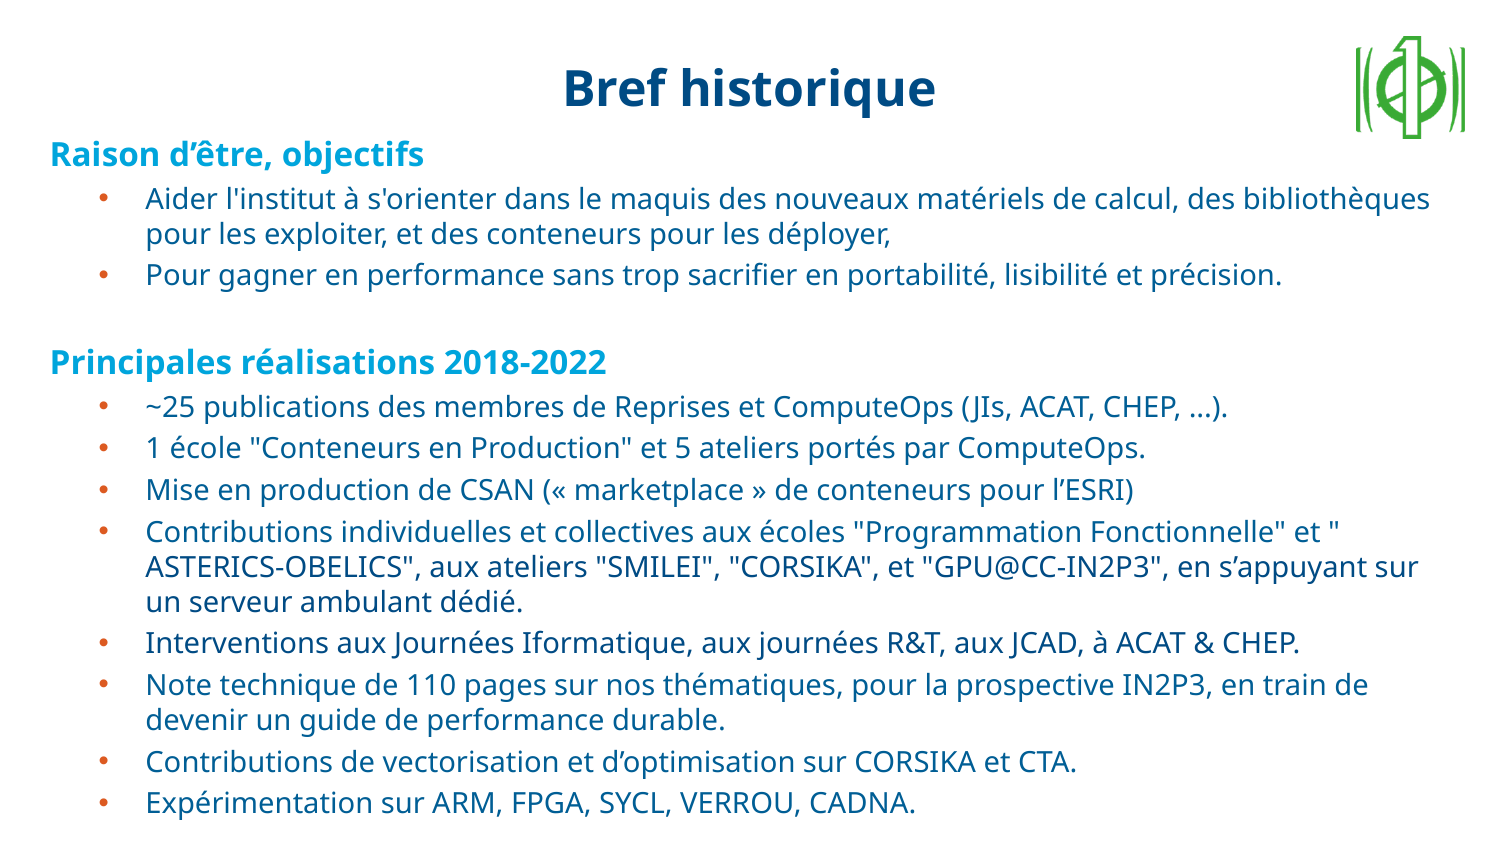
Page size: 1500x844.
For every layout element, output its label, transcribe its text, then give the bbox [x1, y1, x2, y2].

picture [1356, 36, 1465, 140]
text_box Bref historique [34, 35, 1465, 126]
text_box Raison d’être, objectifs Aider l'institut à s'orienter dans le maquis des nouveaux matériels de calcul, des bibliothèques pour les exploiter, et des conteneurs pour les déployer, Pour gagner en performance sans trop sacrifier en portabilité, lisibilité et précision. Principales réalisations 2018-2022 ~25 publications des membres de Reprises et ComputeOps (JIs, ACAT, CHEP, ...). 1 école "Conteneurs en Production" et 5 ateliers portés par ComputeOps. Mise en production de CSAN (« marketplace » de conteneurs pour l’ESRI) Contributions individuelles et collectives aux écoles "Programmation Fonctionnelle" et " ASTERICS-OBELICS", aux ateliers "SMILEI", "CORSIKA", et "GPU@CC-IN2P3", en s’appuyant sur un serveur ambulant dédié. Interventions aux Journées Iformatique, aux journées R&T, aux JCAD, à ACAT & CHEP. Note technique de 110 pages sur nos thématiques, pour la prospective IN2P3, en train de devenir un guide de performance durable. Contributions de vectorisation et d’optimisation sur CORSIKA et CTA. Expérimentation sur ARM, FPGA, SYCL, VERROU, CADNA. [34, 126, 1465, 804]
